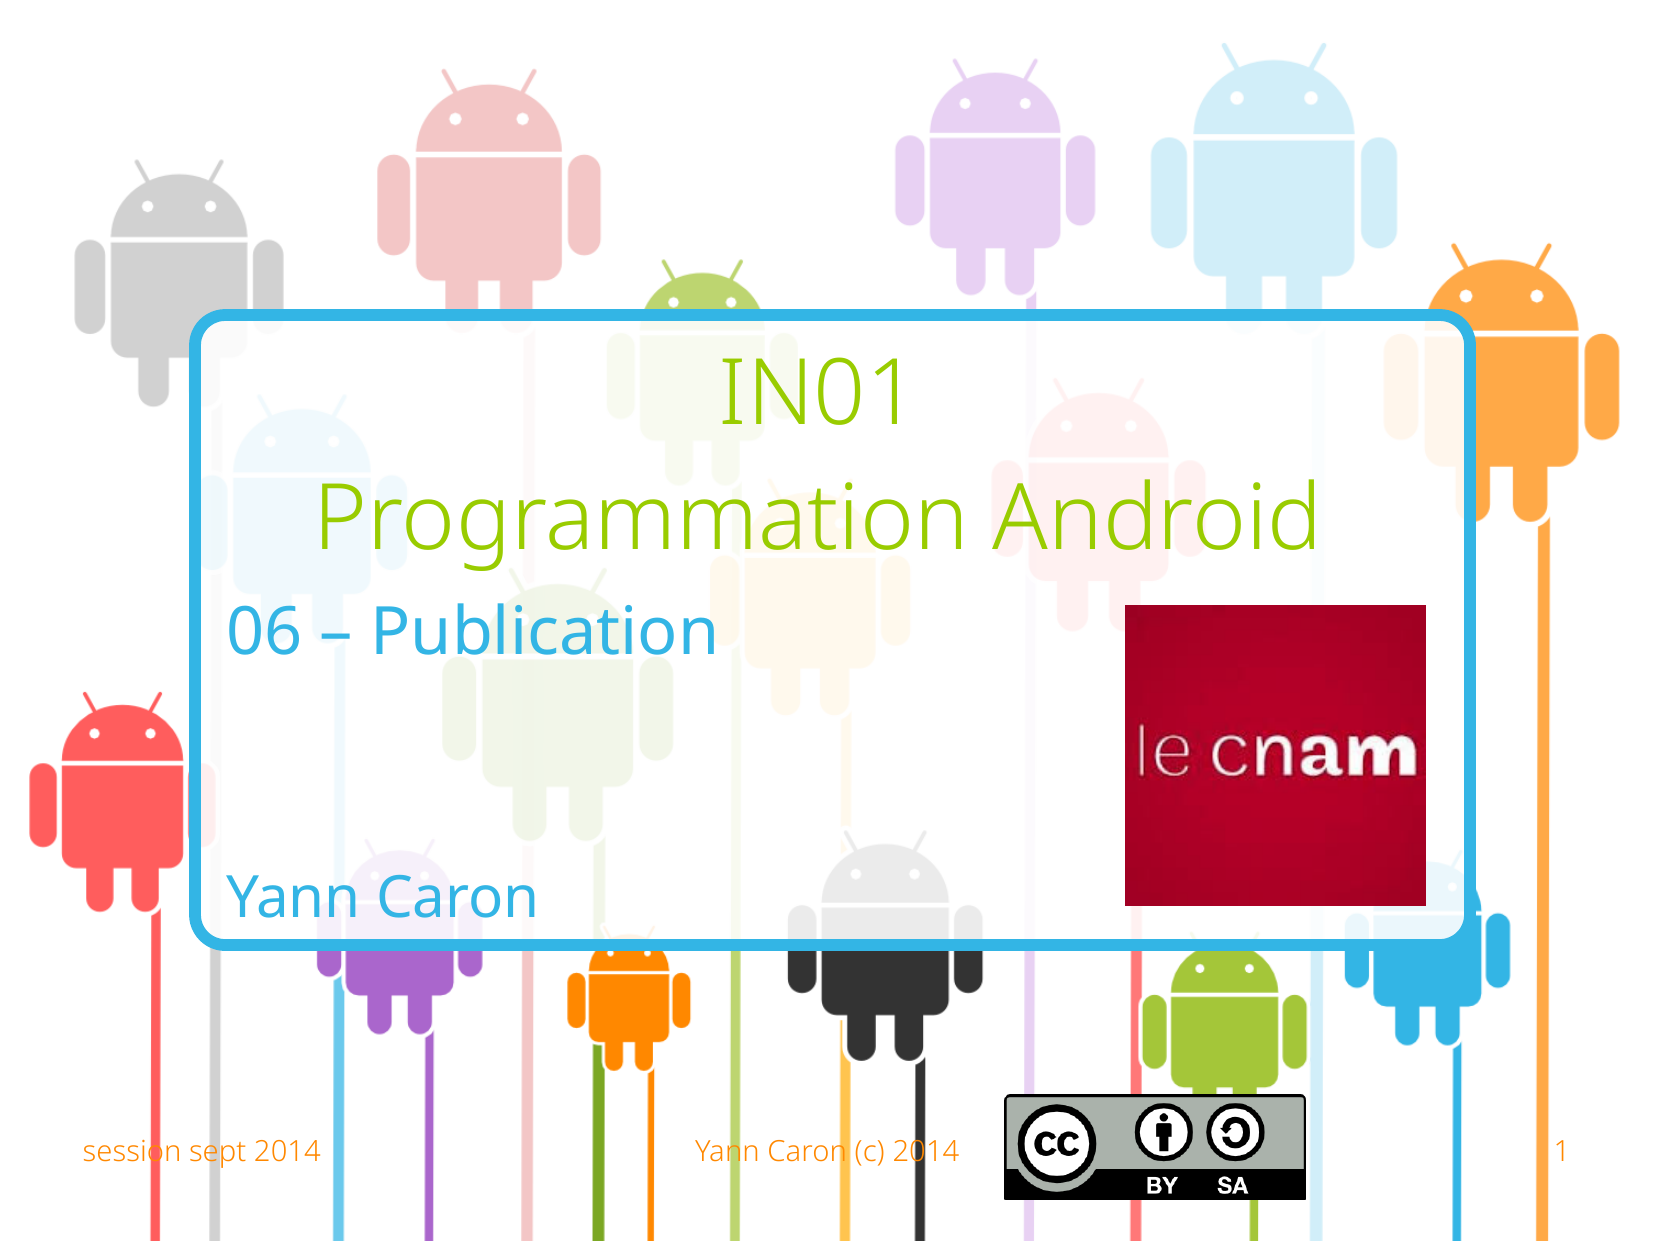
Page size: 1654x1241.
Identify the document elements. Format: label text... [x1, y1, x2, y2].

picture [16, 9, 1637, 1241]
text_box [199, 315, 1466, 330]
title IN01 Programmation Android [75, 330, 1563, 573]
text_box 06 – Publication Yann Caron [225, 585, 1111, 933]
text_box [195, 573, 1471, 946]
